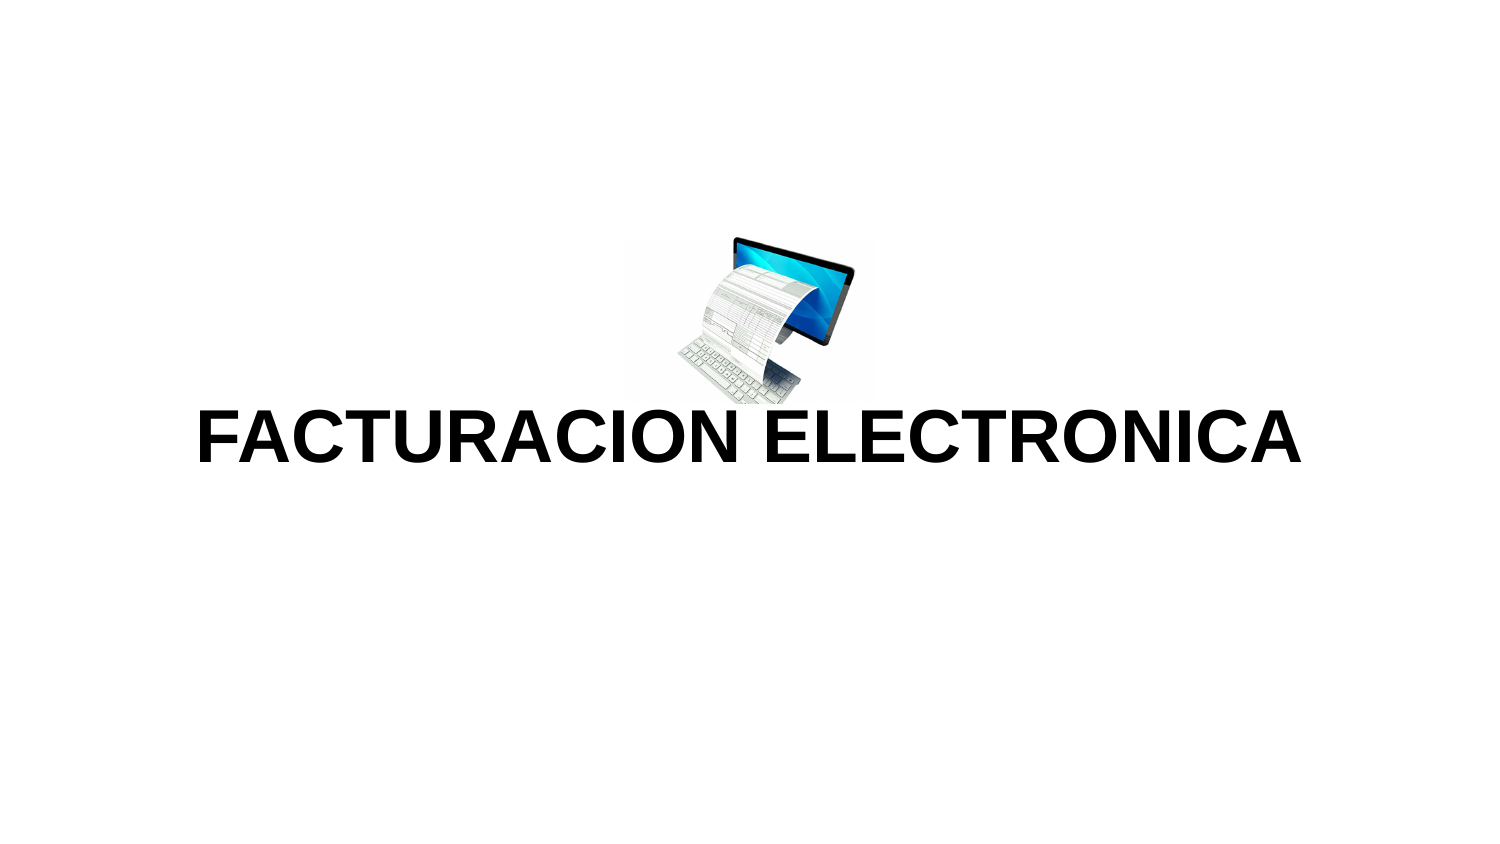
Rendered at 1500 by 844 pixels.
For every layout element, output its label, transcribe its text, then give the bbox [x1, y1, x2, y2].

title FACTURACION ELECTRONICA [0, 351, 1500, 493]
picture [625, 234, 875, 404]
